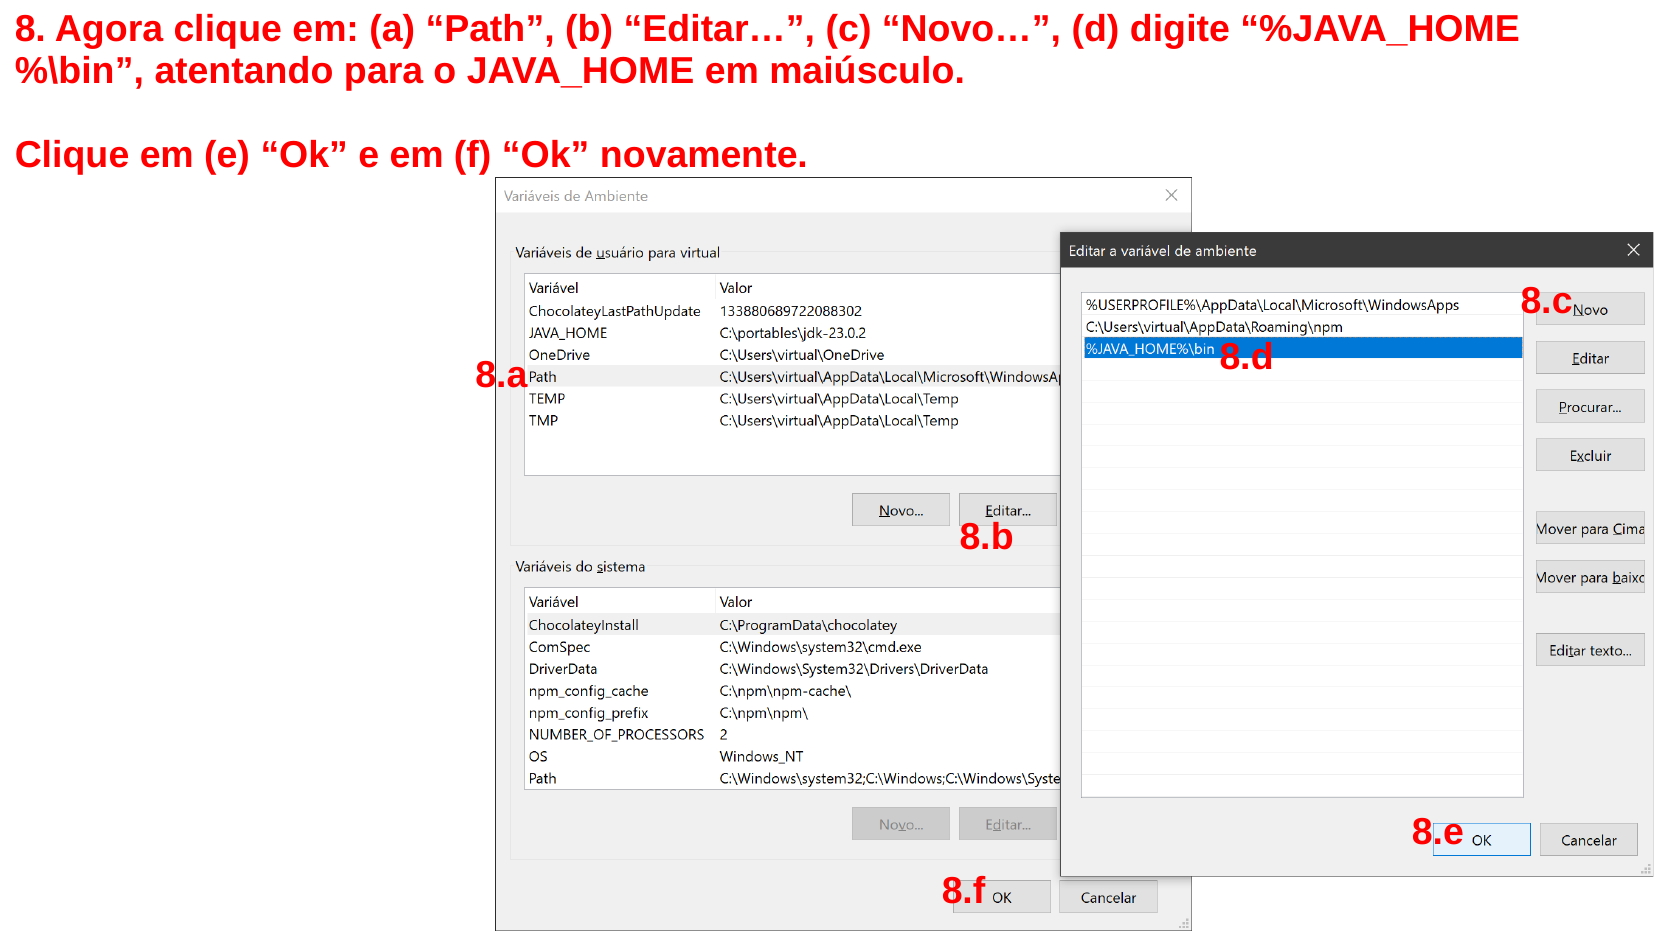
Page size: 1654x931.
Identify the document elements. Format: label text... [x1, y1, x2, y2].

text_box 8. Agora clique em: (a) “Path”, (b) “Editar…”, (c) “Novo…”, (d) digite “%JAVA_HOME%\bin”, atentando para o JAVA_HOME em maiúsculo. Clique em (e) “Ok” e em (f) “Ok” novamente. [0, 0, 1565, 183]
text_box 8.d [1204, 327, 1289, 385]
text_box 8.e [1397, 803, 1479, 860]
text_box 8.f [927, 862, 1001, 920]
picture [495, 177, 1654, 931]
text_box 8.b [944, 507, 1029, 565]
text_box 8.a [460, 346, 543, 403]
text_box 8.c [1505, 271, 1588, 329]
